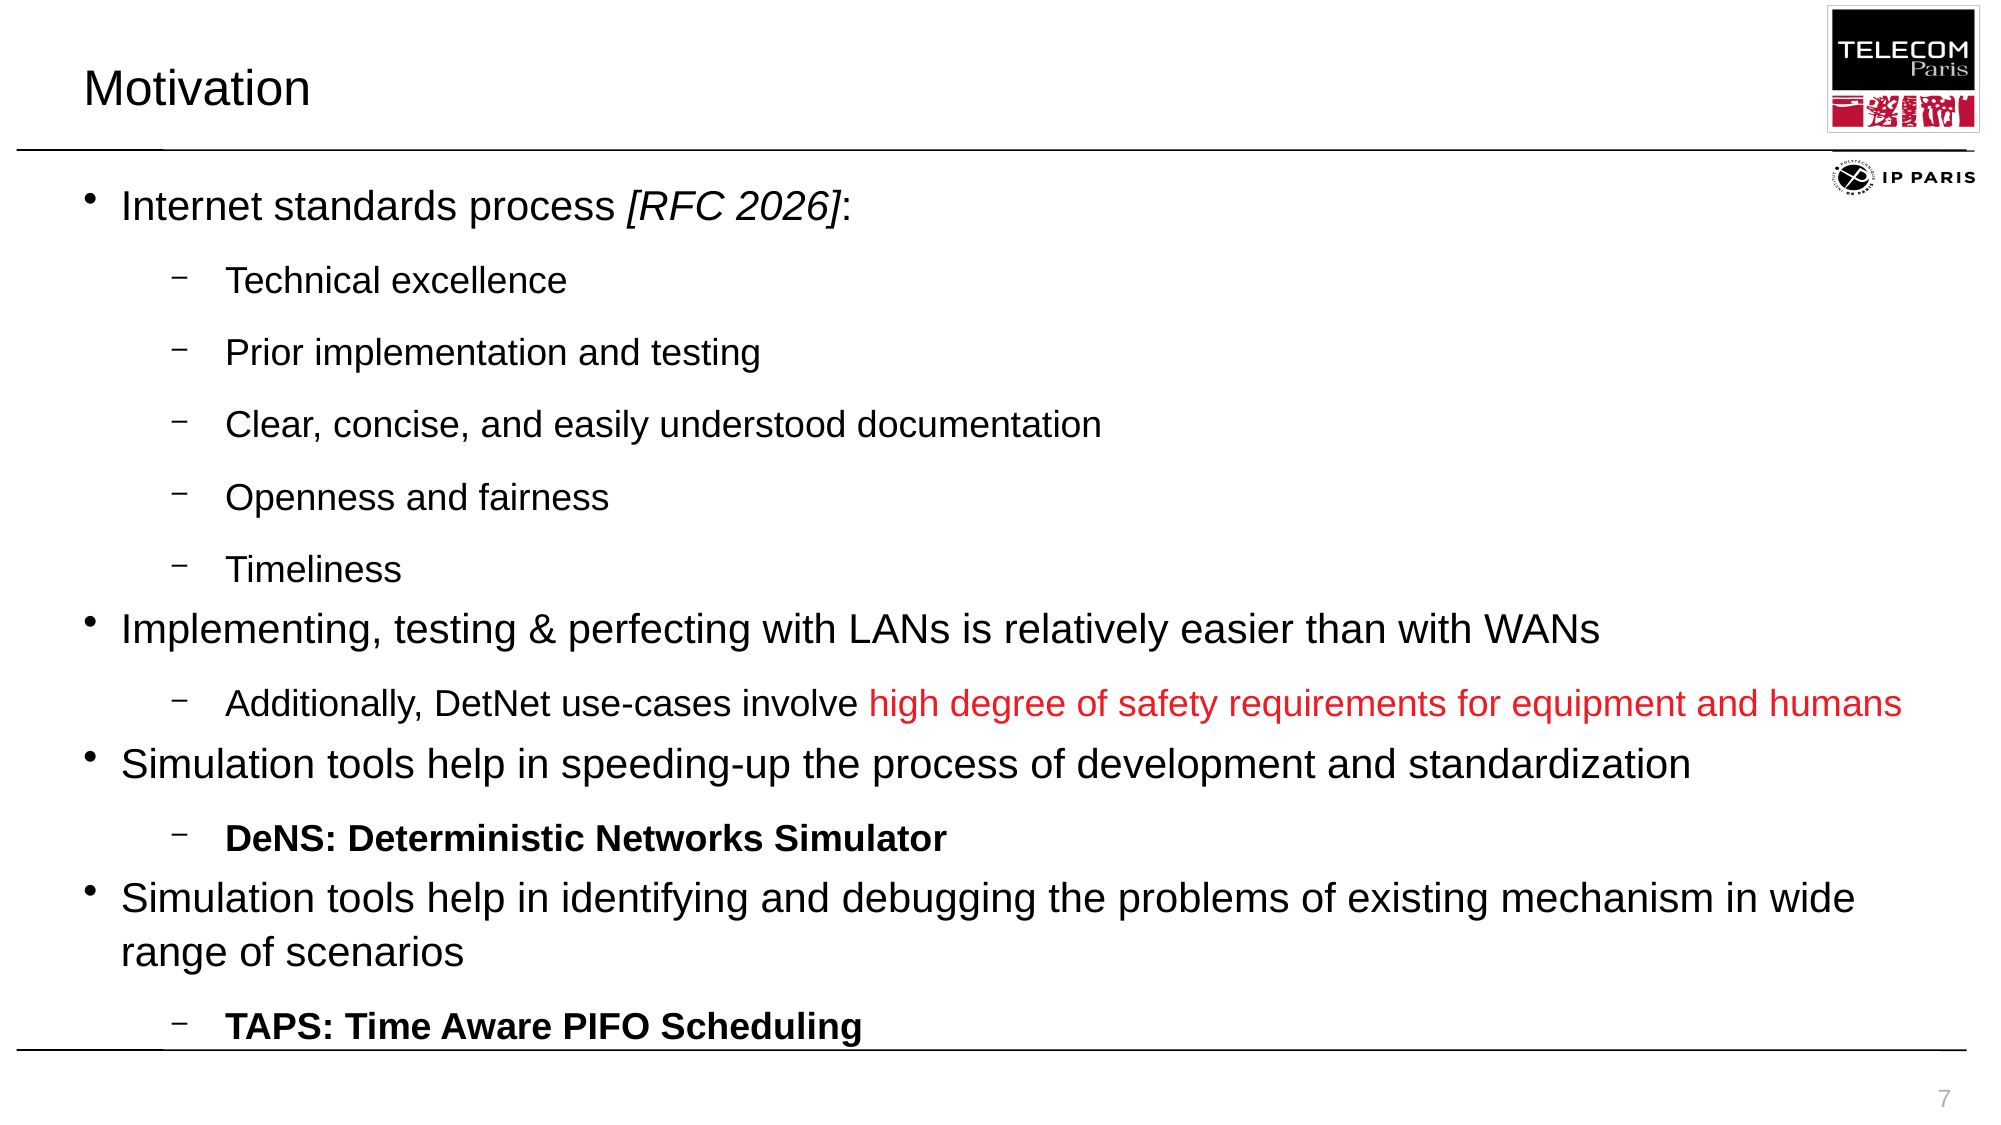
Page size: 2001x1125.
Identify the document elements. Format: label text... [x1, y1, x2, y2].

picture [1810, 0, 2000, 207]
list Internet standards process [RFC 2026]: Technical excellence Prior implementation and testing Clear, concise, and easily understood documentation Openness and fairness Timeliness Implementing, testing & perfecting with LANs is relatively easier than with WANs Additionally, DetNet use-cases involve high degree of safety requirements for equipment and humans Simulation tools help in speeding-up the process of development and standardization DeNS: Deterministic Networks Simulator Simulation tools help in identifying and debugging the problems of existing mechanism in wide range of scenarios TAPS: Time Aware PIFO Scheduling [83, 174, 1933, 1049]
slide_number <number> [1485, 1067, 1967, 1125]
title Motivation [83, 13, 1933, 153]
